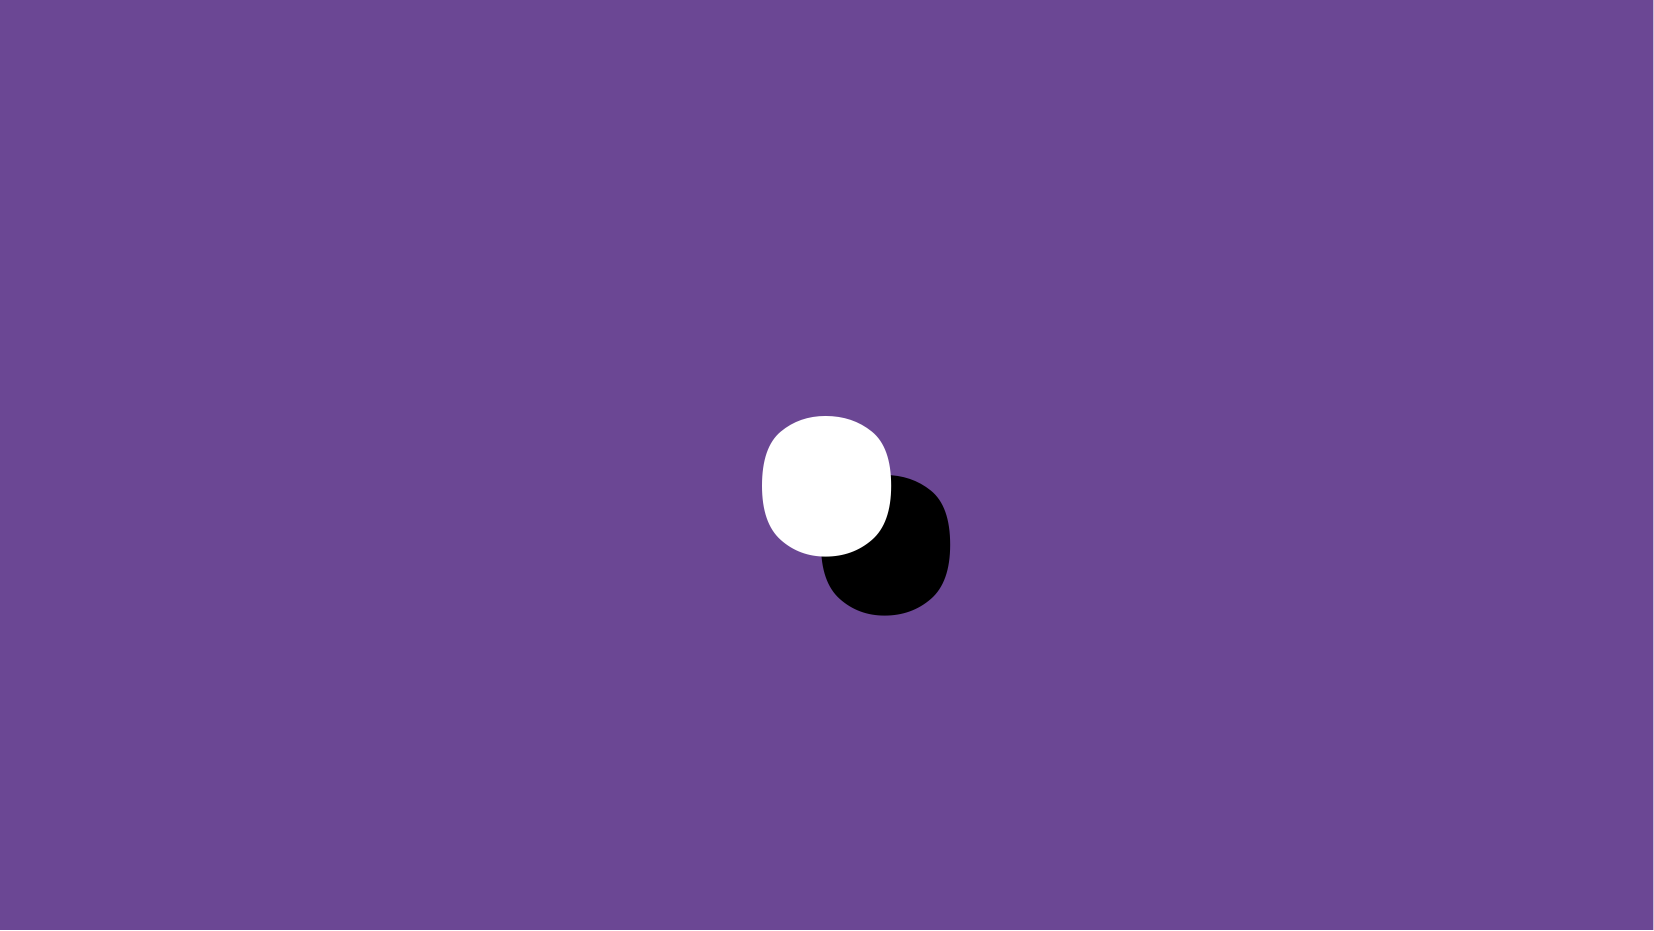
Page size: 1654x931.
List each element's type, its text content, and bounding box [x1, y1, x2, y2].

subtitle . [414, 0, 1240, 722]
